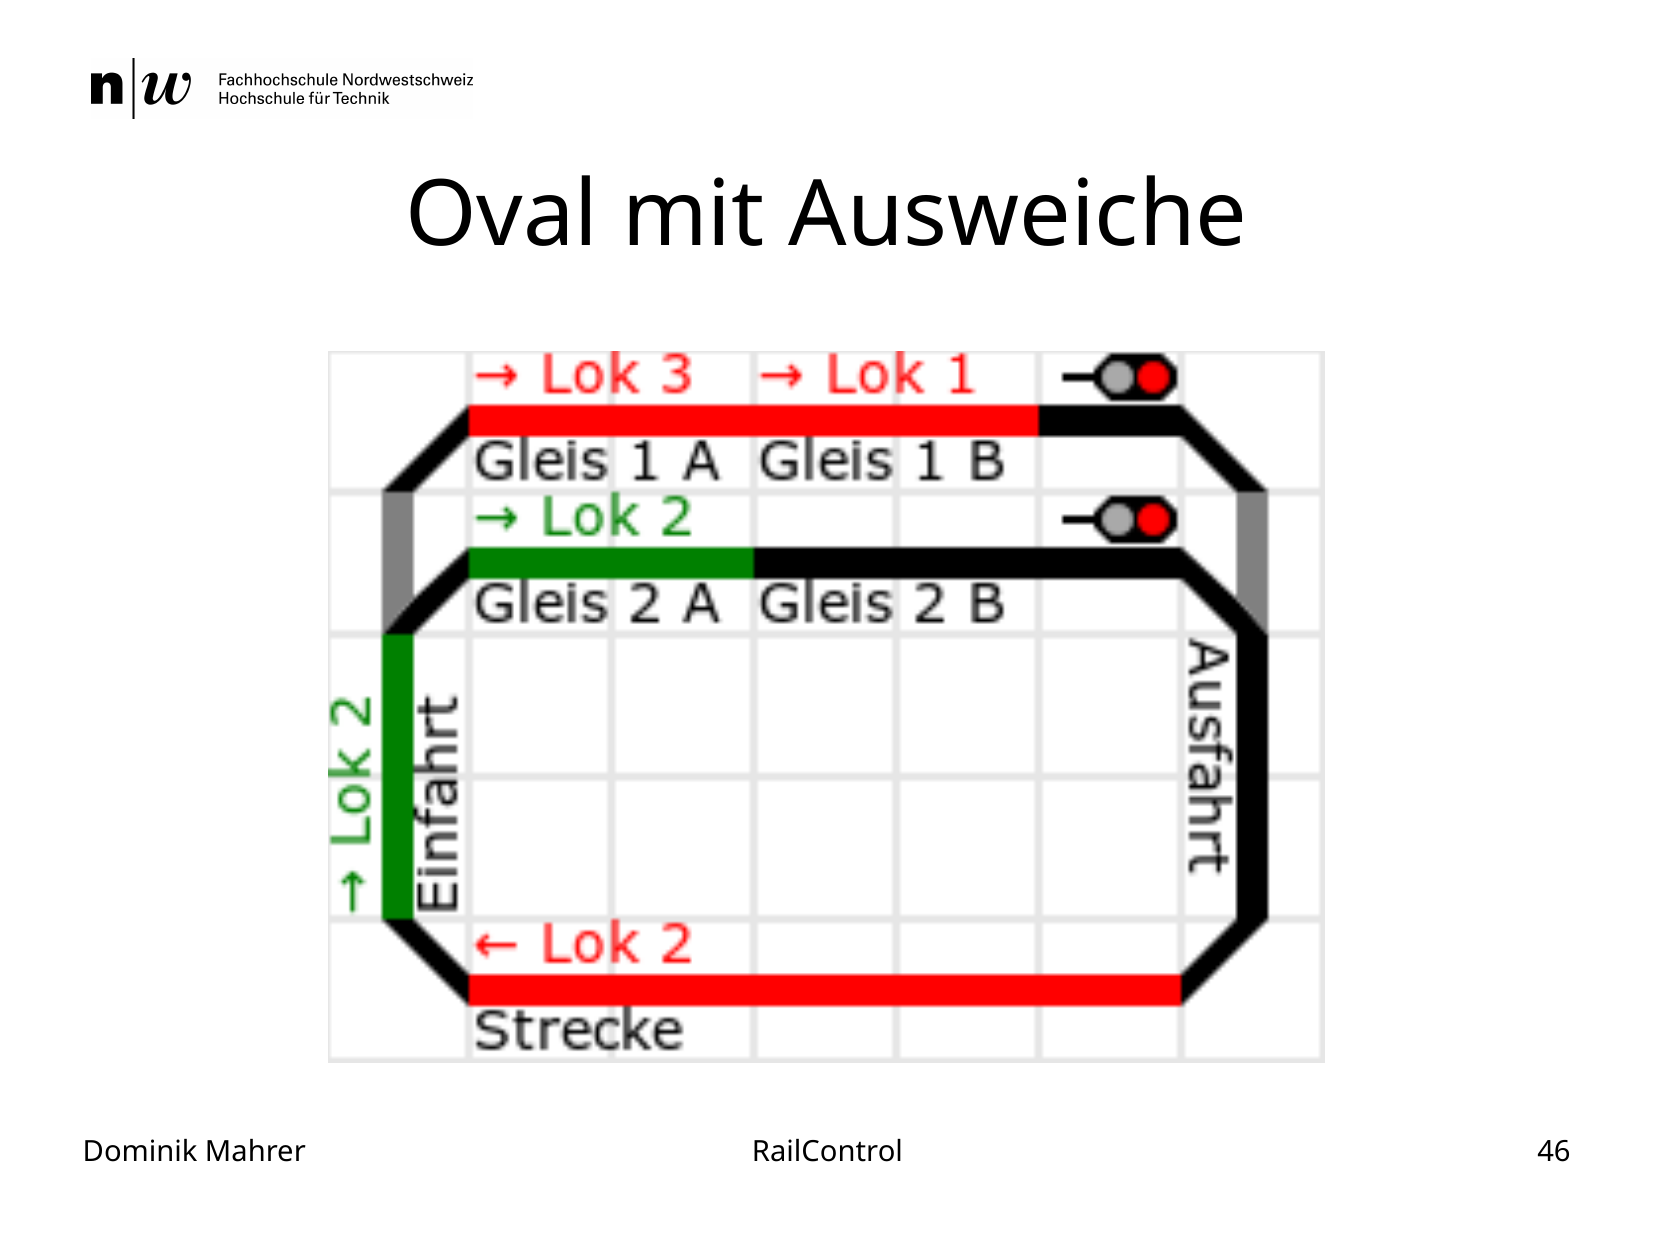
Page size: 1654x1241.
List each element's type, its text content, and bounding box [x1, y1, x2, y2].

title Oval mit Ausweiche [82, 153, 1571, 267]
picture [91, 58, 473, 119]
picture [328, 351, 1325, 1063]
